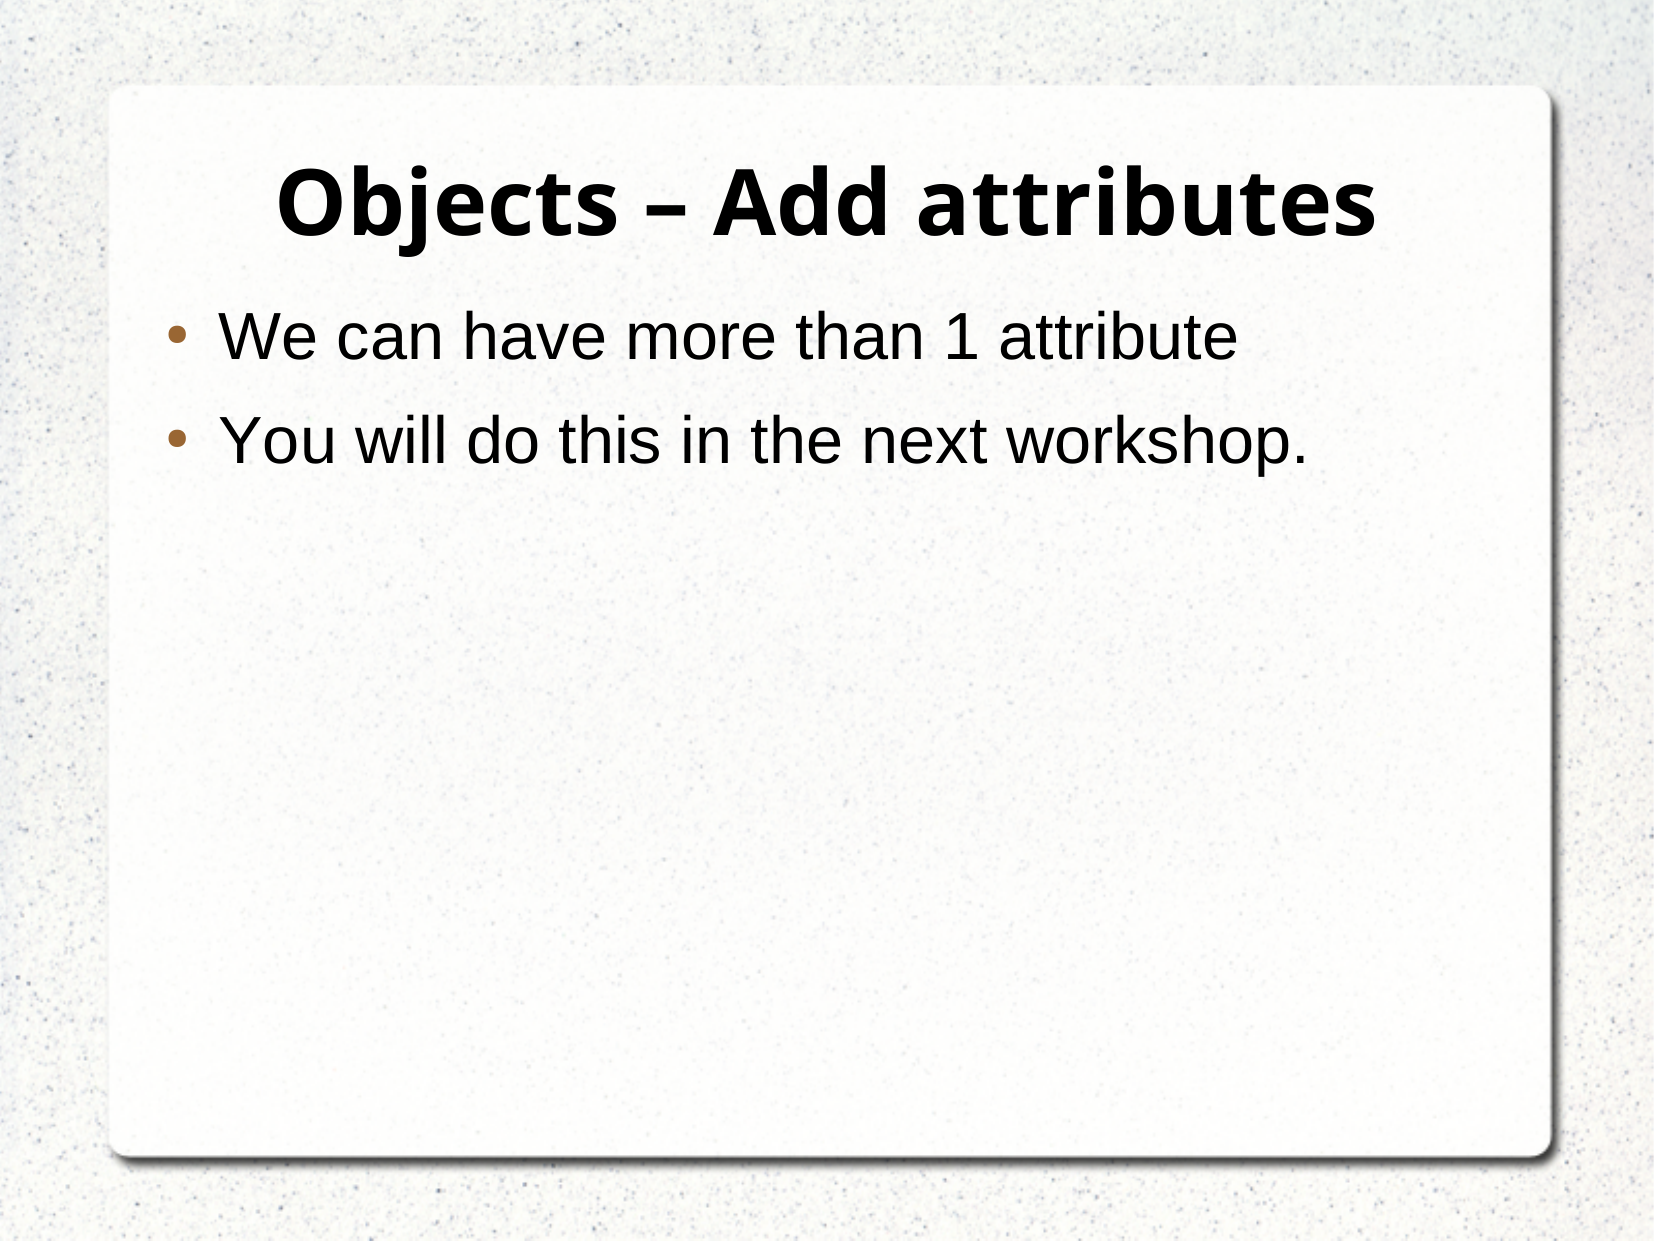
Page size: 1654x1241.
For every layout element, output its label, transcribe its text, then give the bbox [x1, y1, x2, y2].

title Objects – Add attributes [118, 96, 1536, 304]
list We can have more than 1 attribute You will do this in the next workshop. [147, 299, 1506, 934]
picture [0, 0, 1654, 1241]
